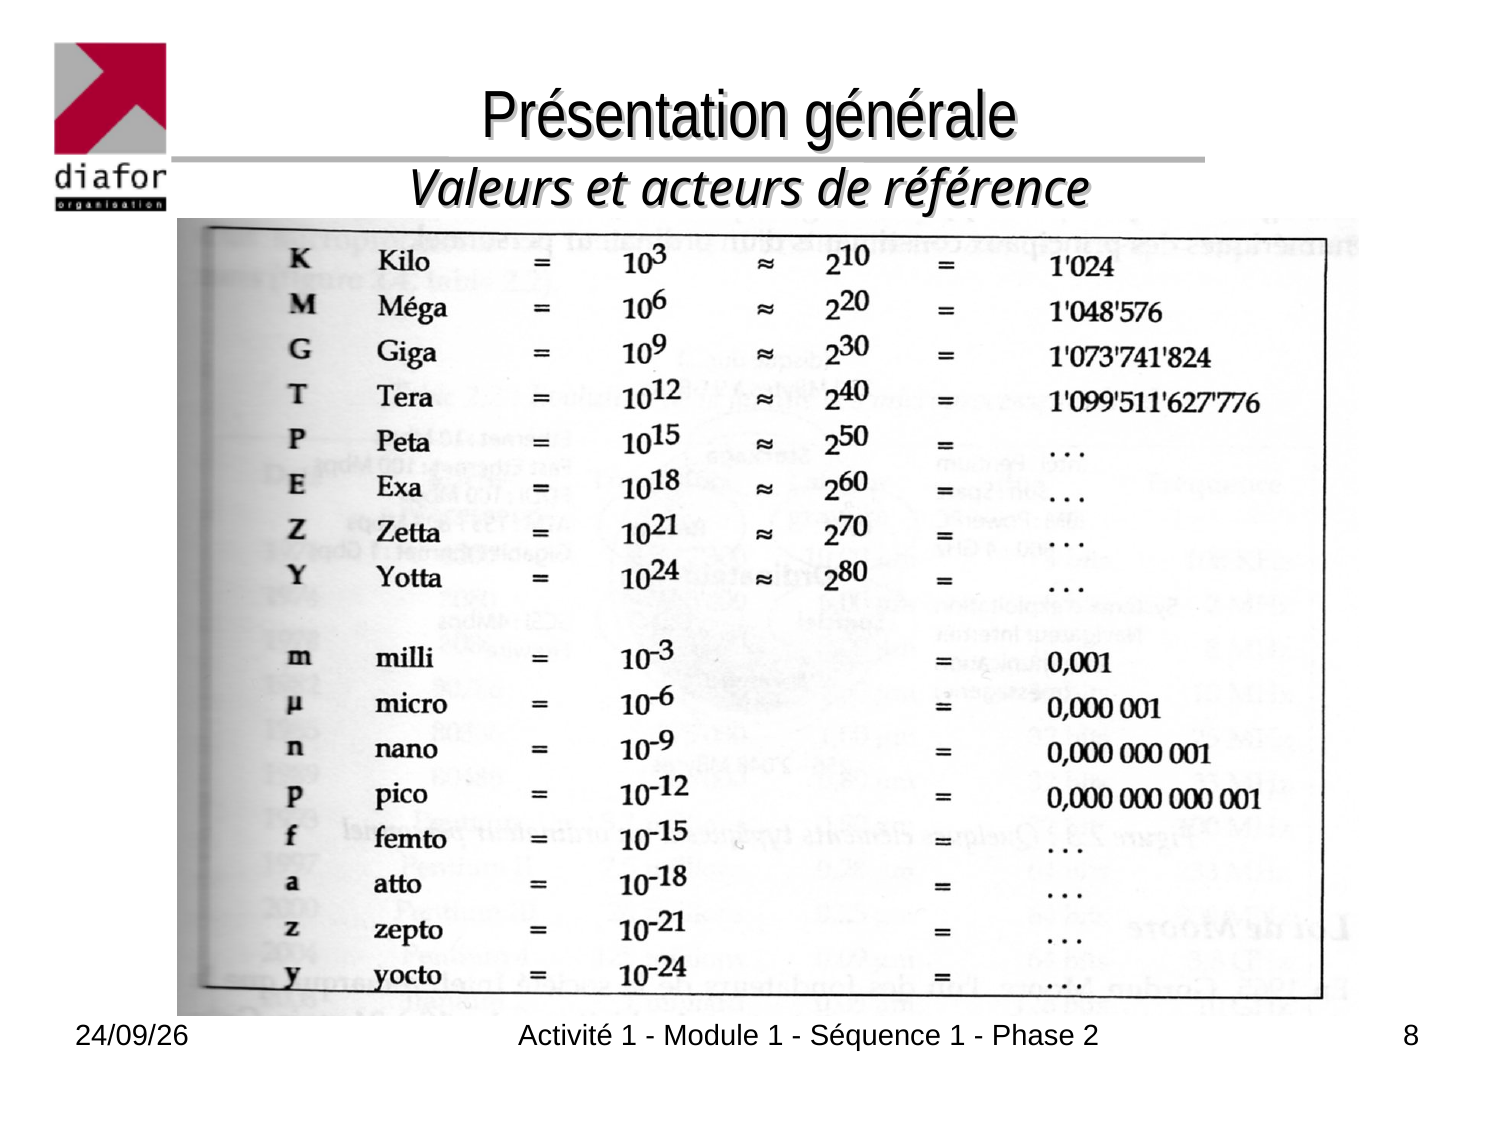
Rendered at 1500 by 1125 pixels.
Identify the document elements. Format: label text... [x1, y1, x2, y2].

picture [53, 42, 168, 213]
picture [177, 218, 1359, 1016]
title Présentation générale Valeurs et acteurs de référence [75, 45, 1426, 250]
